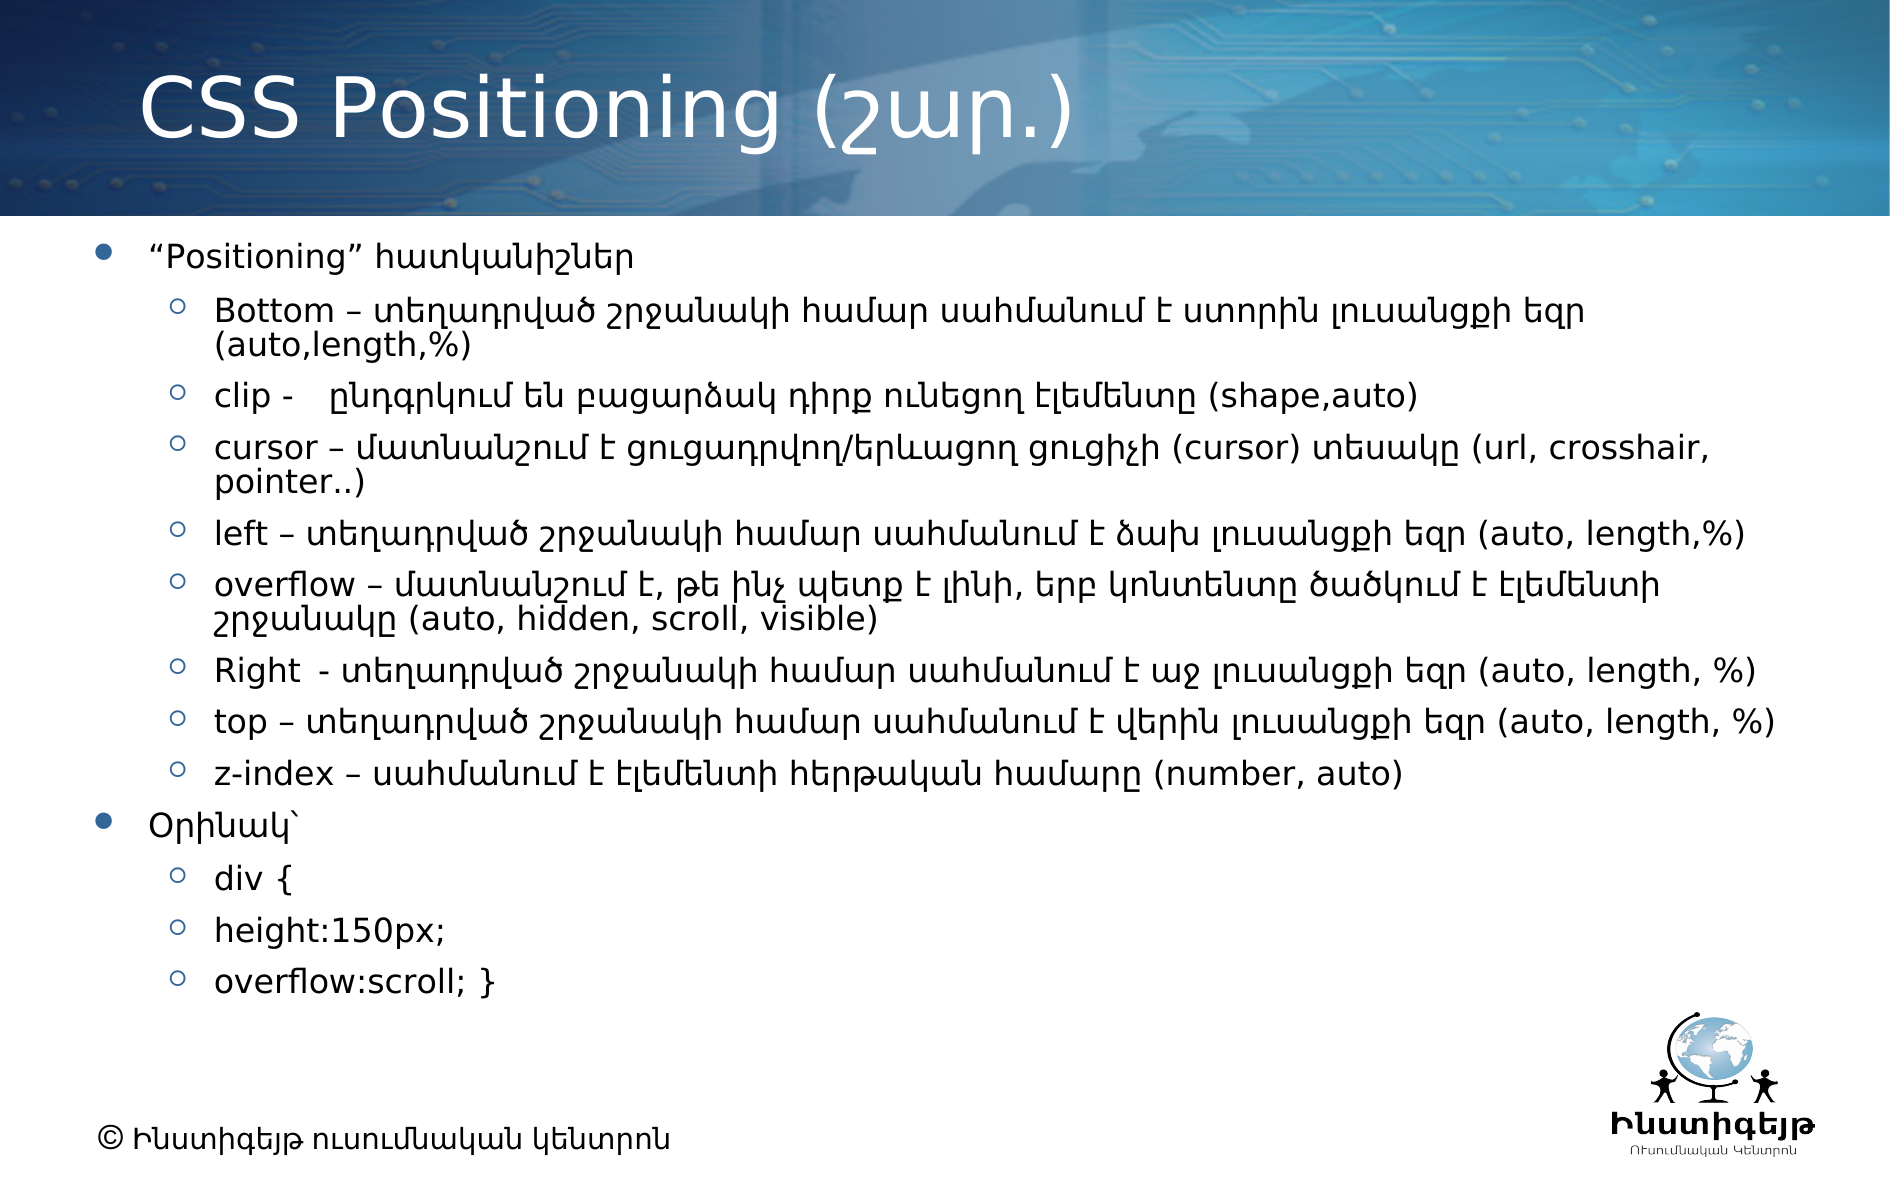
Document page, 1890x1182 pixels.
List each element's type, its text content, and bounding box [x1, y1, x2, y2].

list “Positioning” հատկանիշներ Bottom – տեղադրված շրջանակի համար սահմանում է ստորին լուսանցքի եզր (auto,length,%) clip - ընդգրկում են բացարձակ դիրք ունեցող էլեմենտը (shape,auto) cursor – մատնանշում է ցուցադրվող/երևացող ցուցիչի (cursor) տեսակը (url, crosshair, pointer..) left – տեղադրված շրջանակի համար սահմանում է ձախ լուսանցքի եզր (auto, length,%) overflow – մատնանշում է, թե ինչ պետք է լինի, երբ կոնտենտը ծածկում է էլեմենտի շրջանակը (auto, hidden, scroll, visible) Right - տեղադրված շրջանակի համար սահմանում է աջ լուսանցքի եզր (auto, length, %) top – տեղադրված շրջանակի համար սահմանում է վերին լուսանցքի եզր (auto, length, %) z-index – սահմանում է էլեմենտի հերթական համարը (number, auto) Օրինակ՝ div { height:150px; overflow:scroll; } [93, 241, 1820, 266]
picture [0, 0, 1890, 216]
picture [1612, 1012, 1815, 1157]
